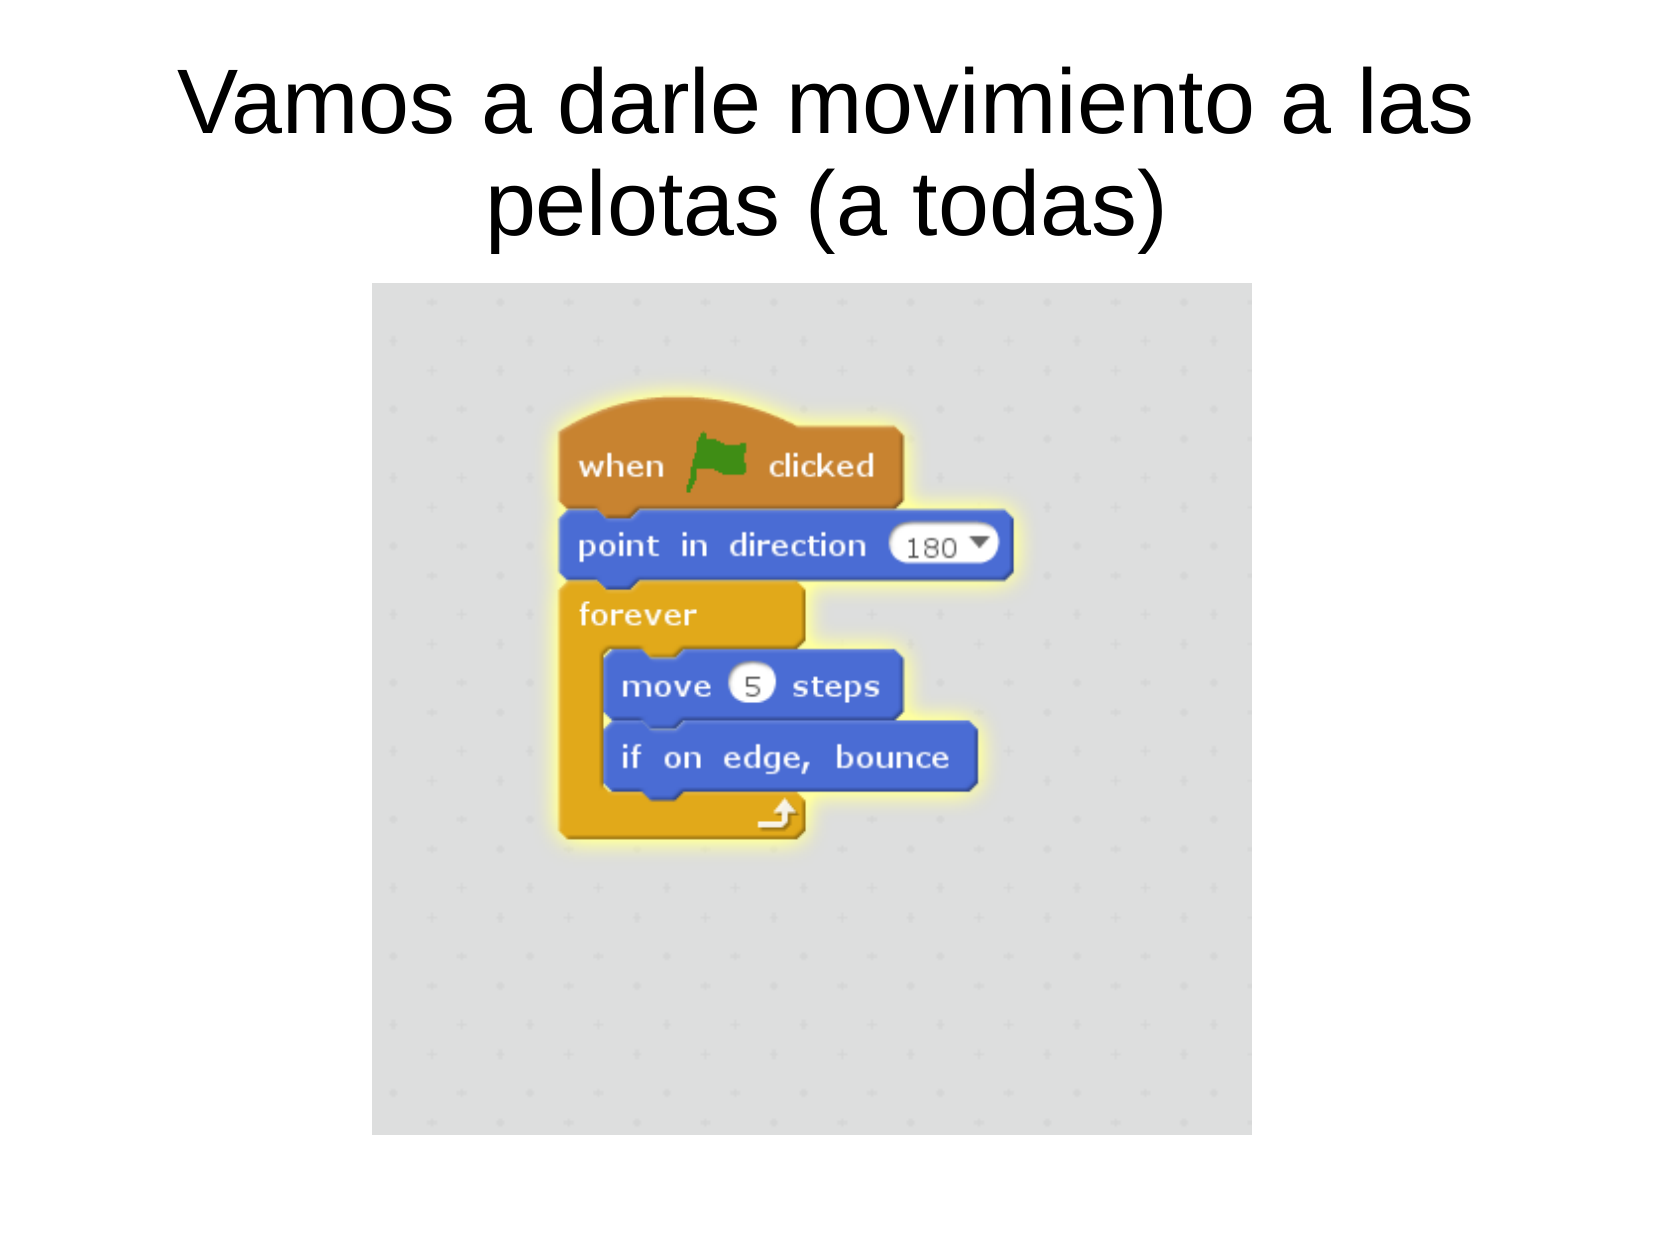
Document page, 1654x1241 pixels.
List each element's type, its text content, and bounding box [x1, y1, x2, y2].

title Vamos a darle movimiento a las pelotas (a todas) [82, 49, 1571, 257]
picture [372, 283, 1252, 1135]
